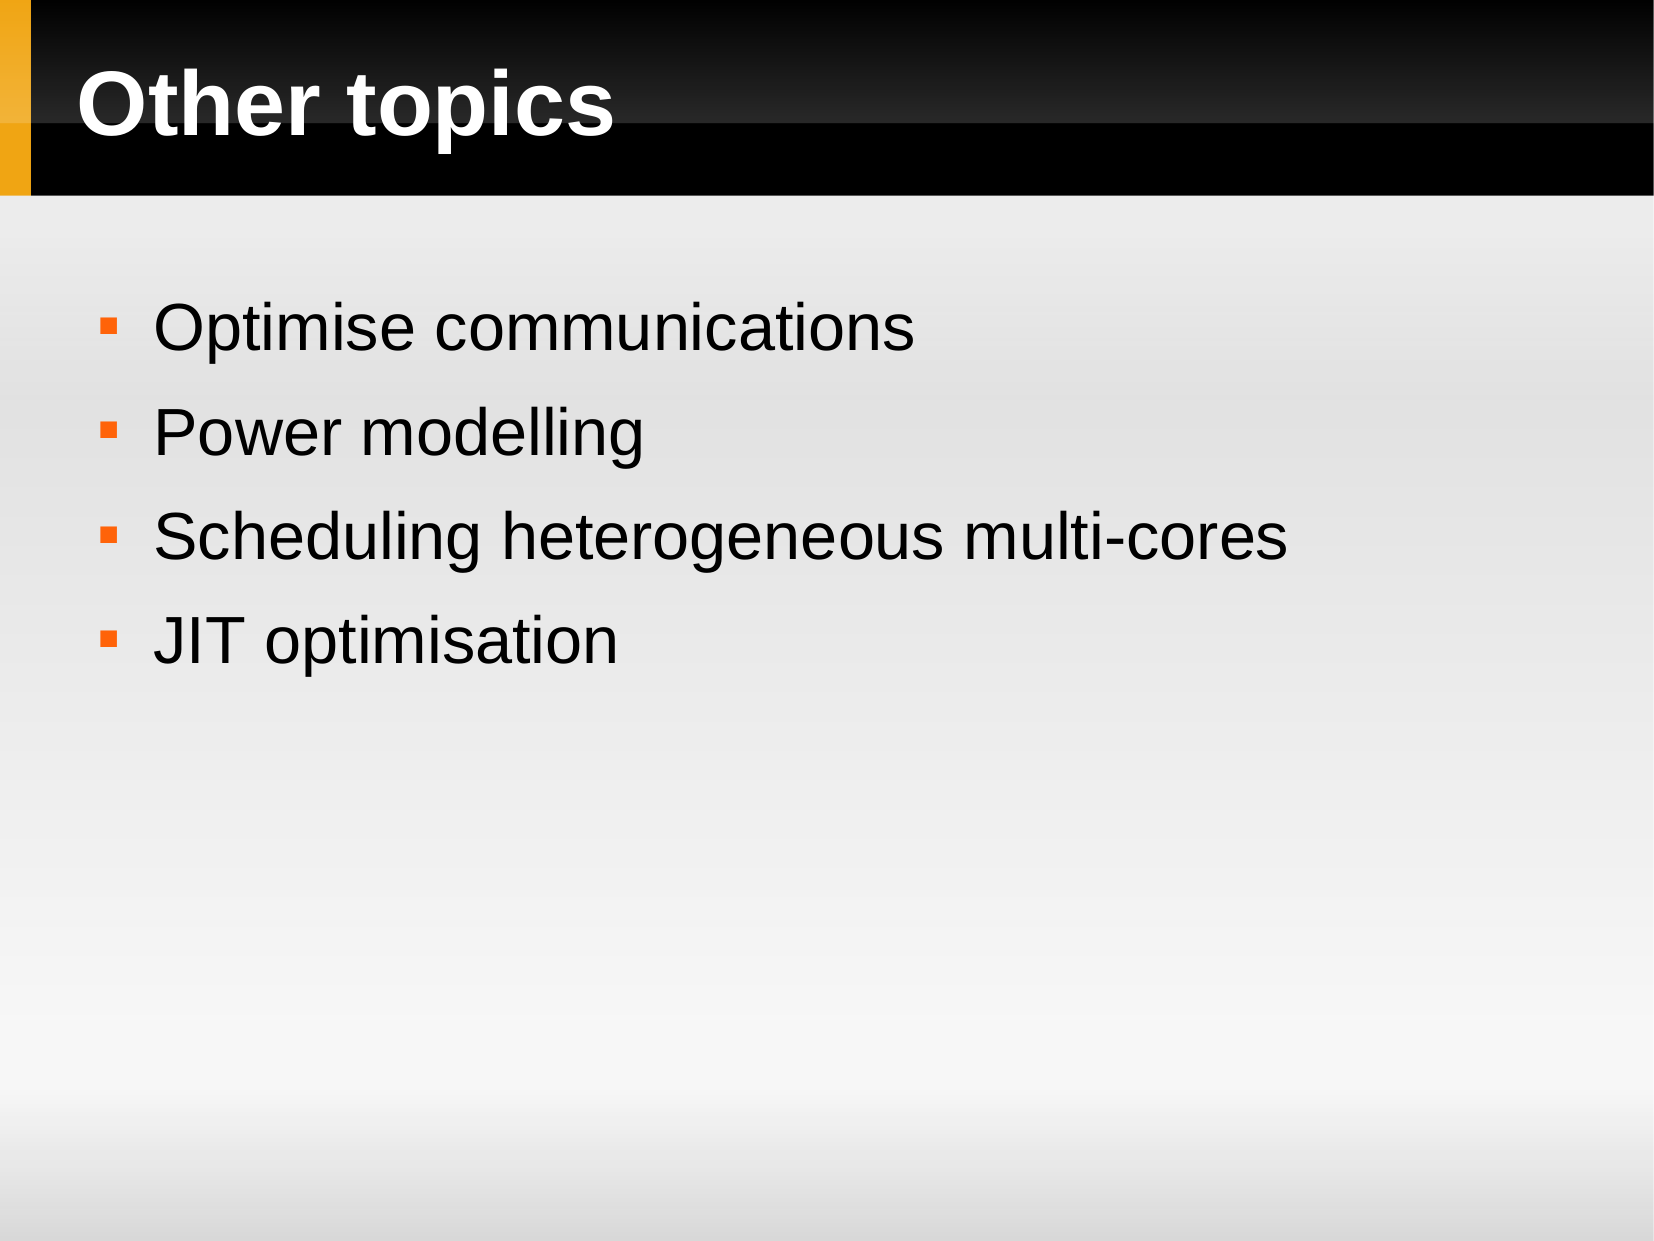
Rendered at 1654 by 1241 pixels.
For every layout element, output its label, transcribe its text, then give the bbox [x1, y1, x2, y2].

title Other topics [76, 7, 1565, 200]
picture [0, 0, 1654, 1241]
list Optimise communications Power modelling Scheduling heterogeneous multi-cores JIT optimisation [82, 290, 1571, 1094]
